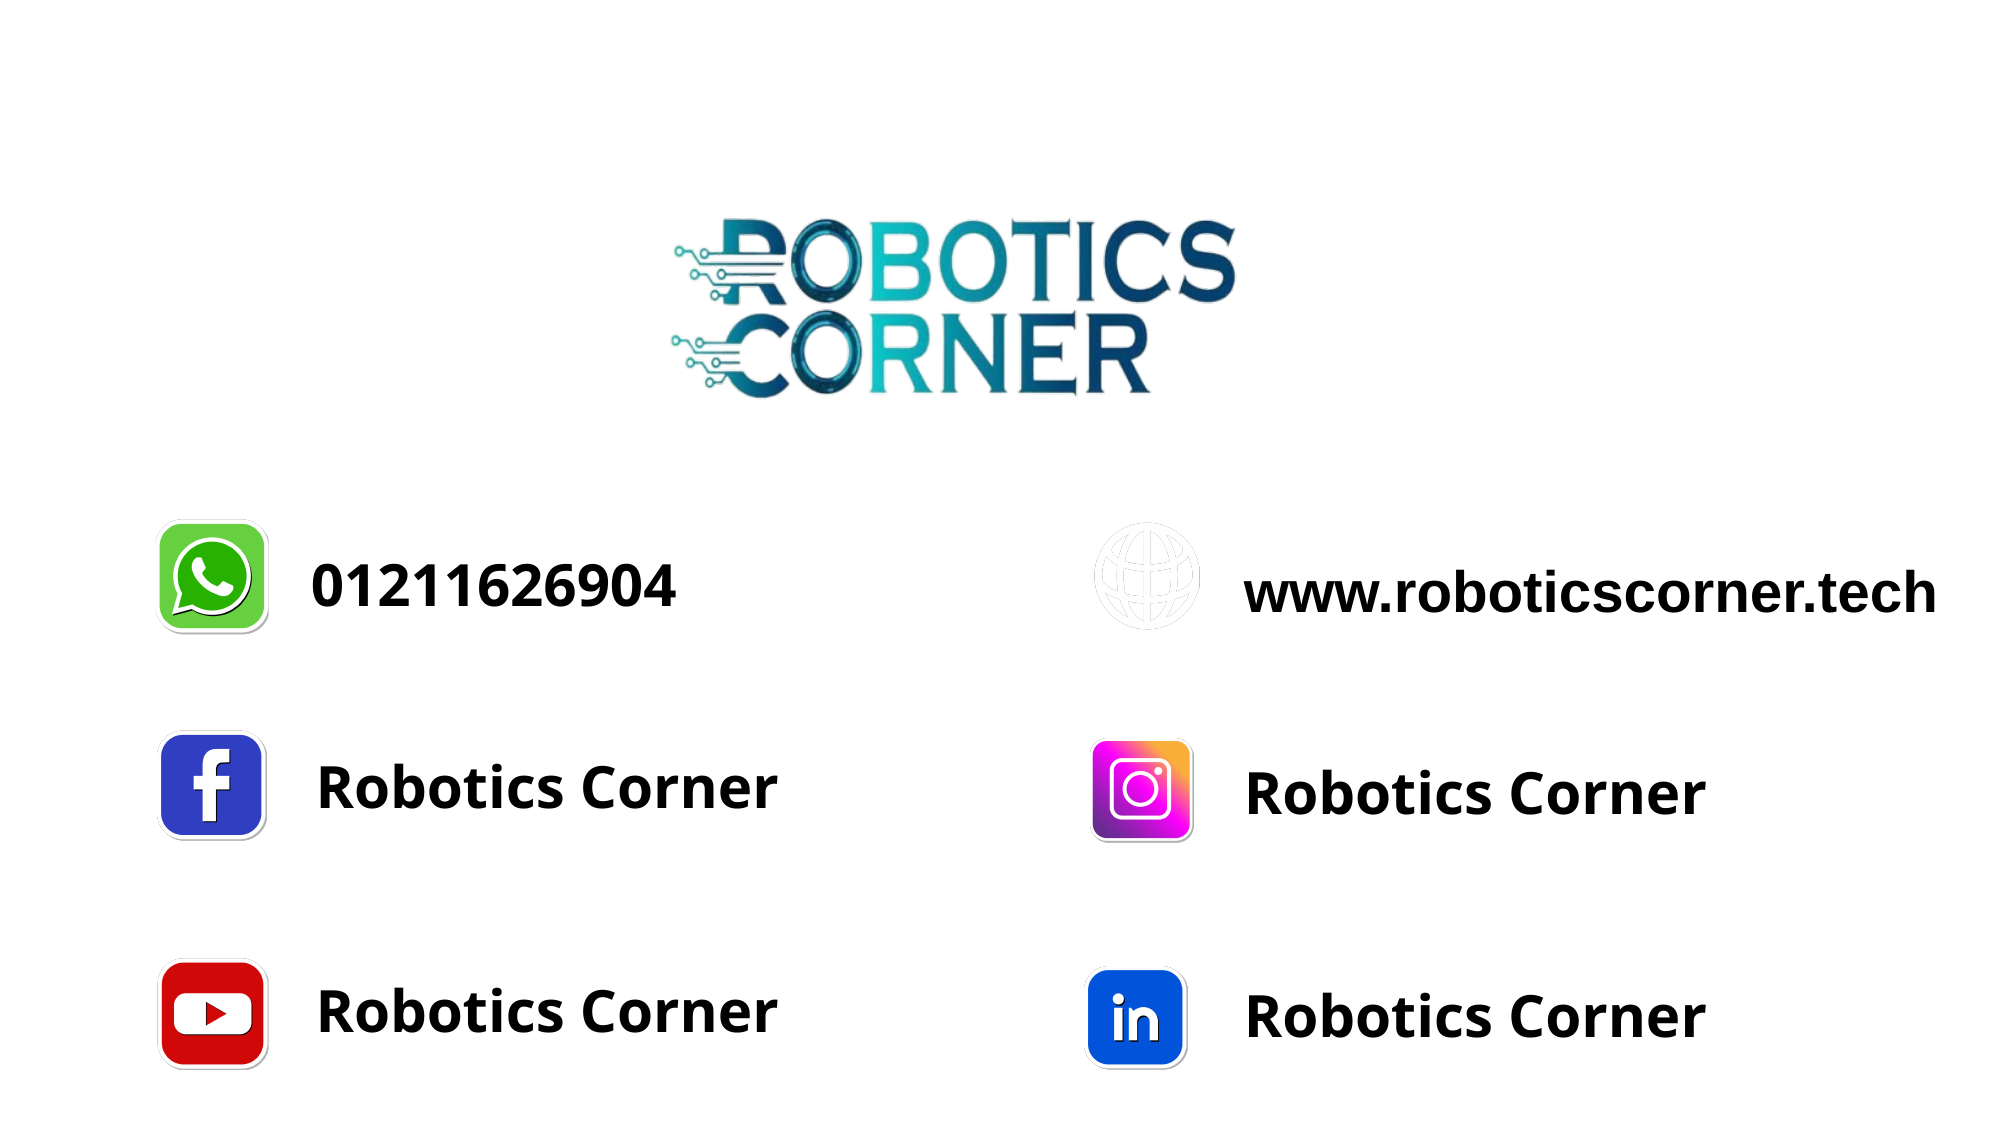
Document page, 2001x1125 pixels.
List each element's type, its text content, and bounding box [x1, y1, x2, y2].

text_box Robotics Corner [301, 743, 854, 828]
text_box 01211626904 [296, 541, 849, 626]
picture [641, 0, 1256, 641]
text_box Robotics Corner [1229, 749, 1783, 833]
picture [155, 519, 269, 635]
picture [155, 955, 269, 1070]
text_box Robotics Corner [301, 966, 854, 1051]
picture [1084, 732, 1196, 851]
text_box www.roboticscorner.tech [1229, 546, 1978, 631]
picture [1084, 959, 1196, 1070]
picture [155, 730, 267, 841]
text_box Robotics Corner [1229, 972, 1783, 1057]
